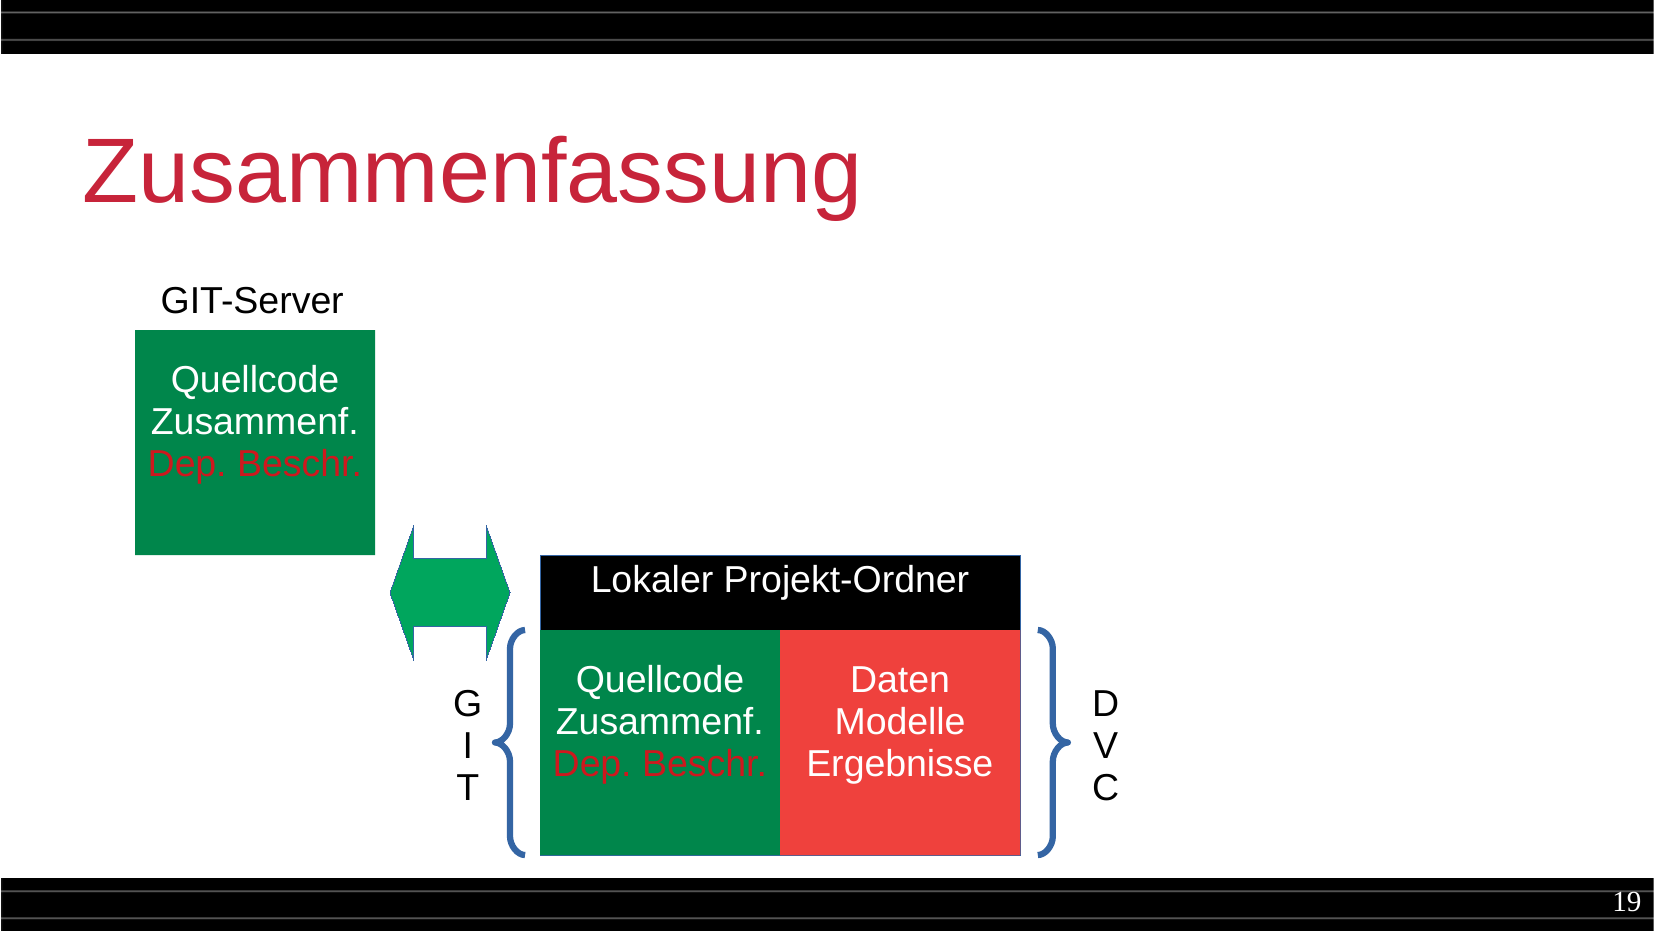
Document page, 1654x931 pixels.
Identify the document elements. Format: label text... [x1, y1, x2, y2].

text_box GIT-Server [87, 271, 418, 329]
text_box DVC [1075, 675, 1136, 816]
text_box GIT [437, 675, 498, 816]
title Zusammenfassung [82, 92, 1571, 249]
text_box Quellcode Zusammenf. Dep. Beschr. [135, 330, 376, 556]
text_box Quellcode Zusammenf. Dep. Beschr. [540, 630, 780, 856]
picture [1, 0, 1654, 54]
picture [1, 878, 1654, 931]
text_box Daten Modelle Ergebnisse [780, 630, 1021, 856]
text_box Lokaler Projekt-Ordner [540, 555, 1021, 630]
text_box [390, 525, 511, 661]
